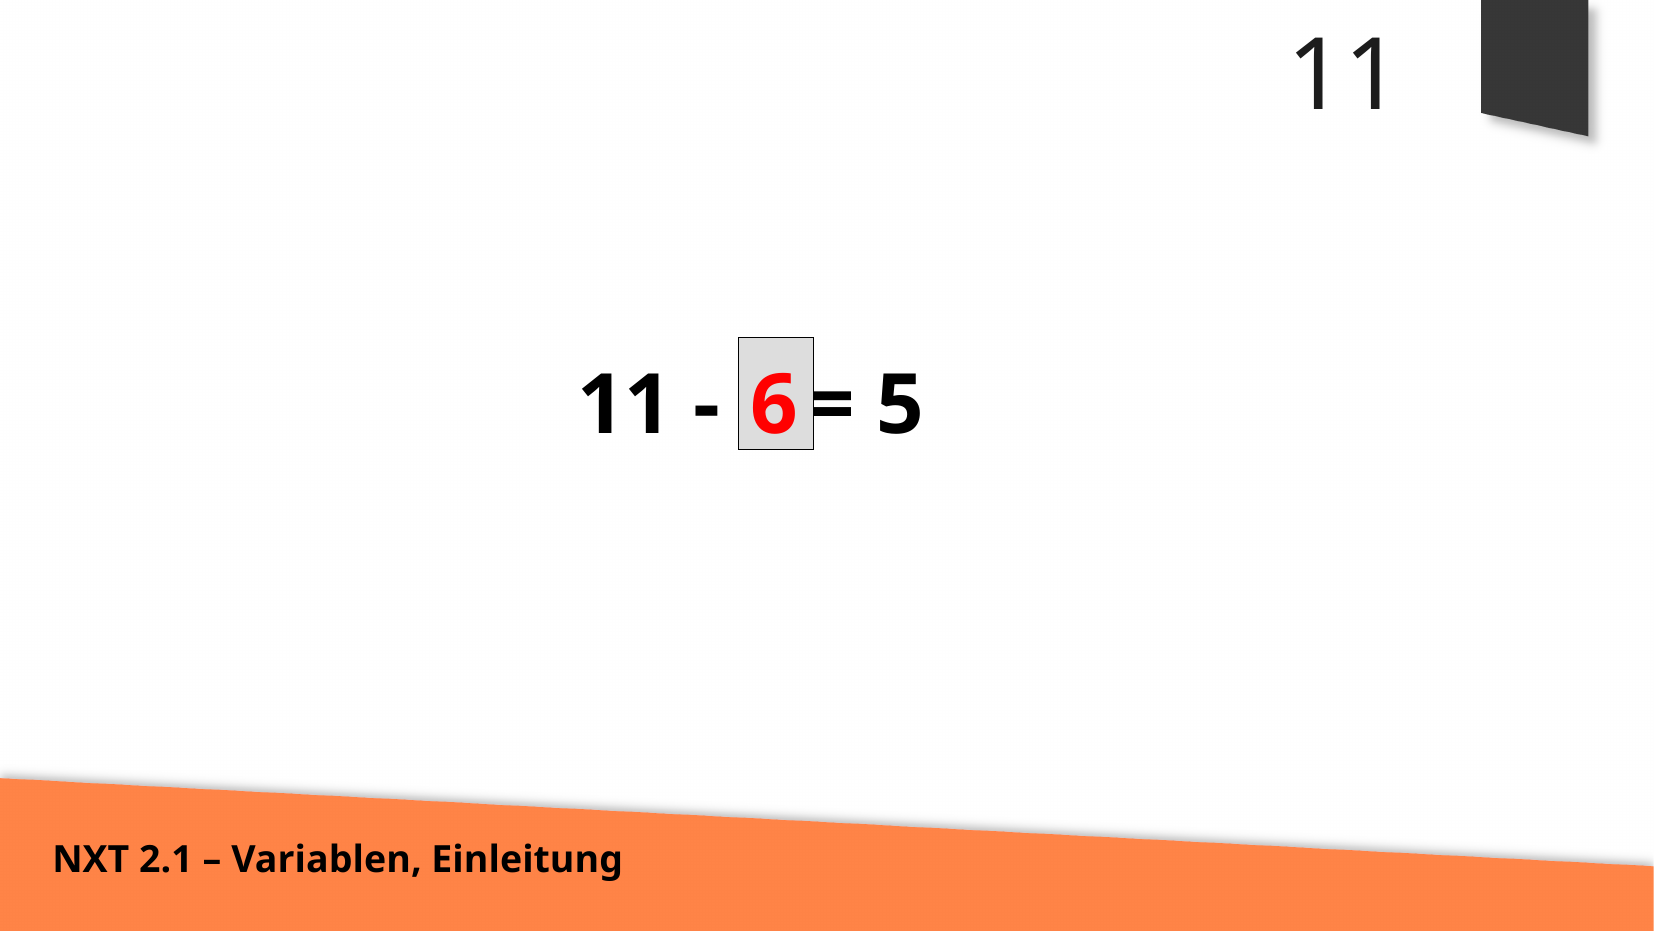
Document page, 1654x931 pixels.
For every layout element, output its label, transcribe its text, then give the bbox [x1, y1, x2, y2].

text_box 11 - = 5 [562, 337, 735, 462]
picture [0, 0, 1654, 931]
text_box NXT 2.1 – Variablen, Einleitung [37, 825, 751, 901]
text_box 6 [735, 337, 811, 462]
text_box <Foliennummer> [1463, 0, 1602, 157]
text_box 11 - = 5 [811, 337, 1051, 462]
